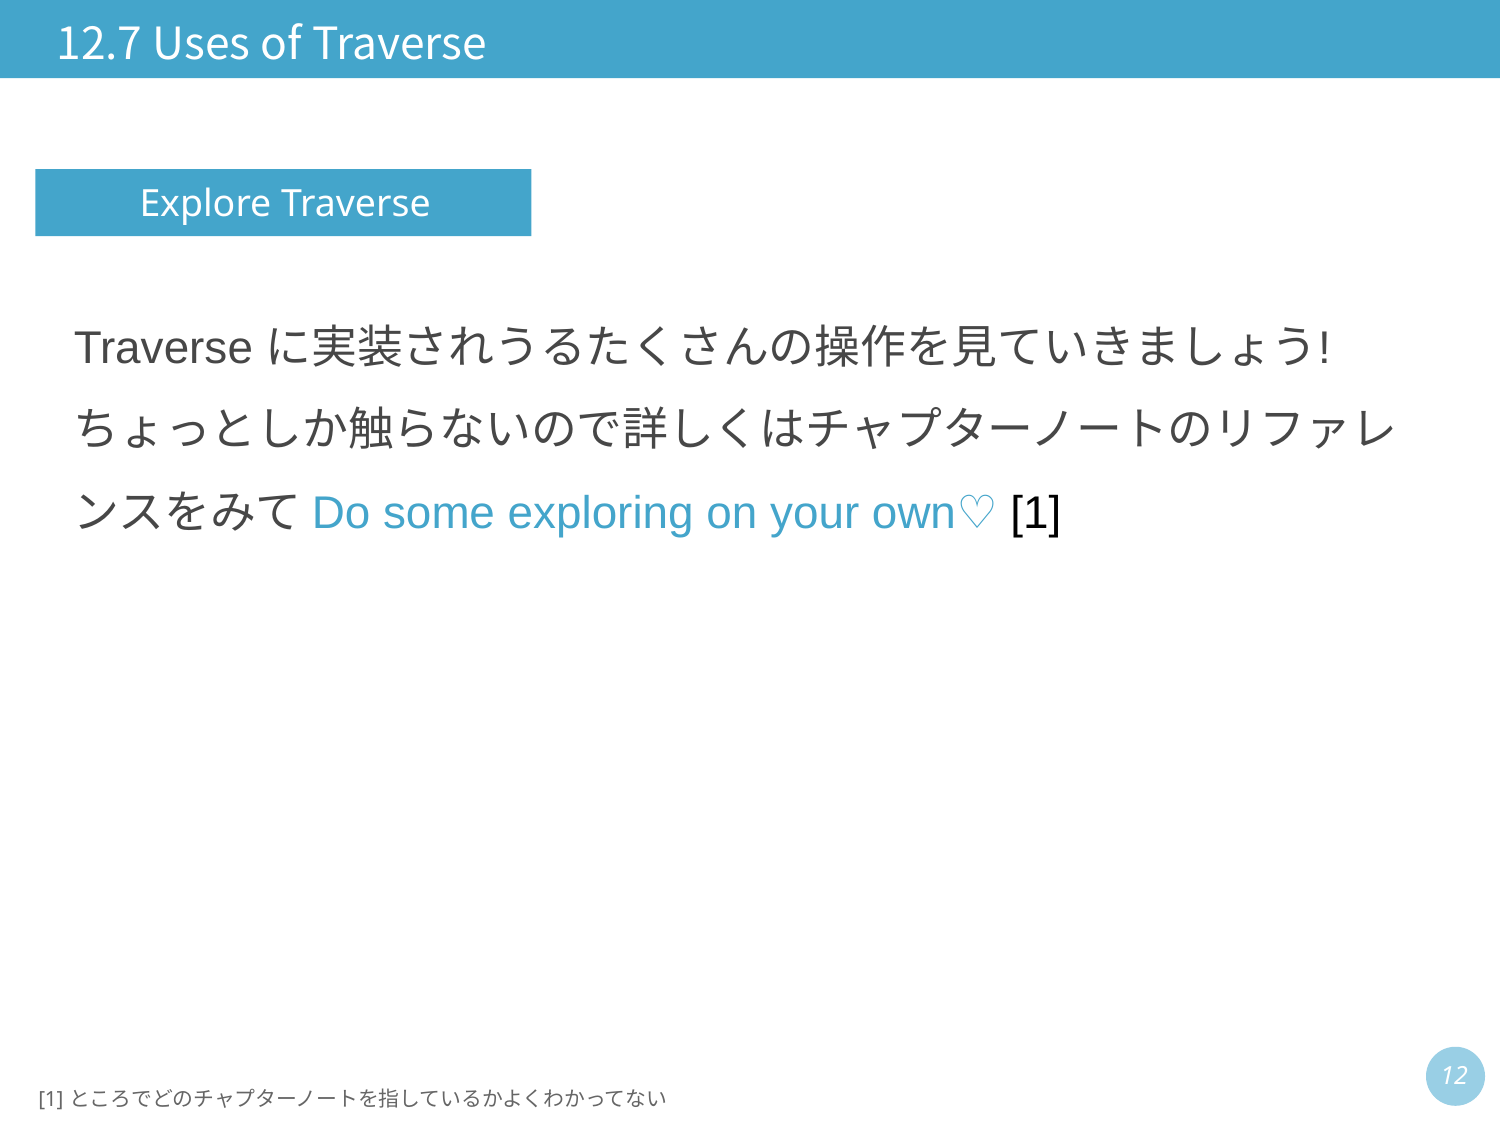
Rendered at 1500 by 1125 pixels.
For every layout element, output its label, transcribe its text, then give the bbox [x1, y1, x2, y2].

text_box [1] ところでどのチャプターノートを指しているかよくわかってない [23, 1074, 1264, 1113]
title 12.7 Uses of Traverse [41, 7, 1392, 76]
text_box [35, 169, 532, 237]
text_box Traverse に実装されうるたくさんの操作を見ていきましょう! ちょっとしか触らないので詳しくはチャプターノートのリファレンスをみて Do some exploring on your own♡ [1] [59, 282, 1418, 545]
text_box Explore Traverse [39, 171, 531, 232]
slide_number <number> [1424, 1046, 1484, 1107]
